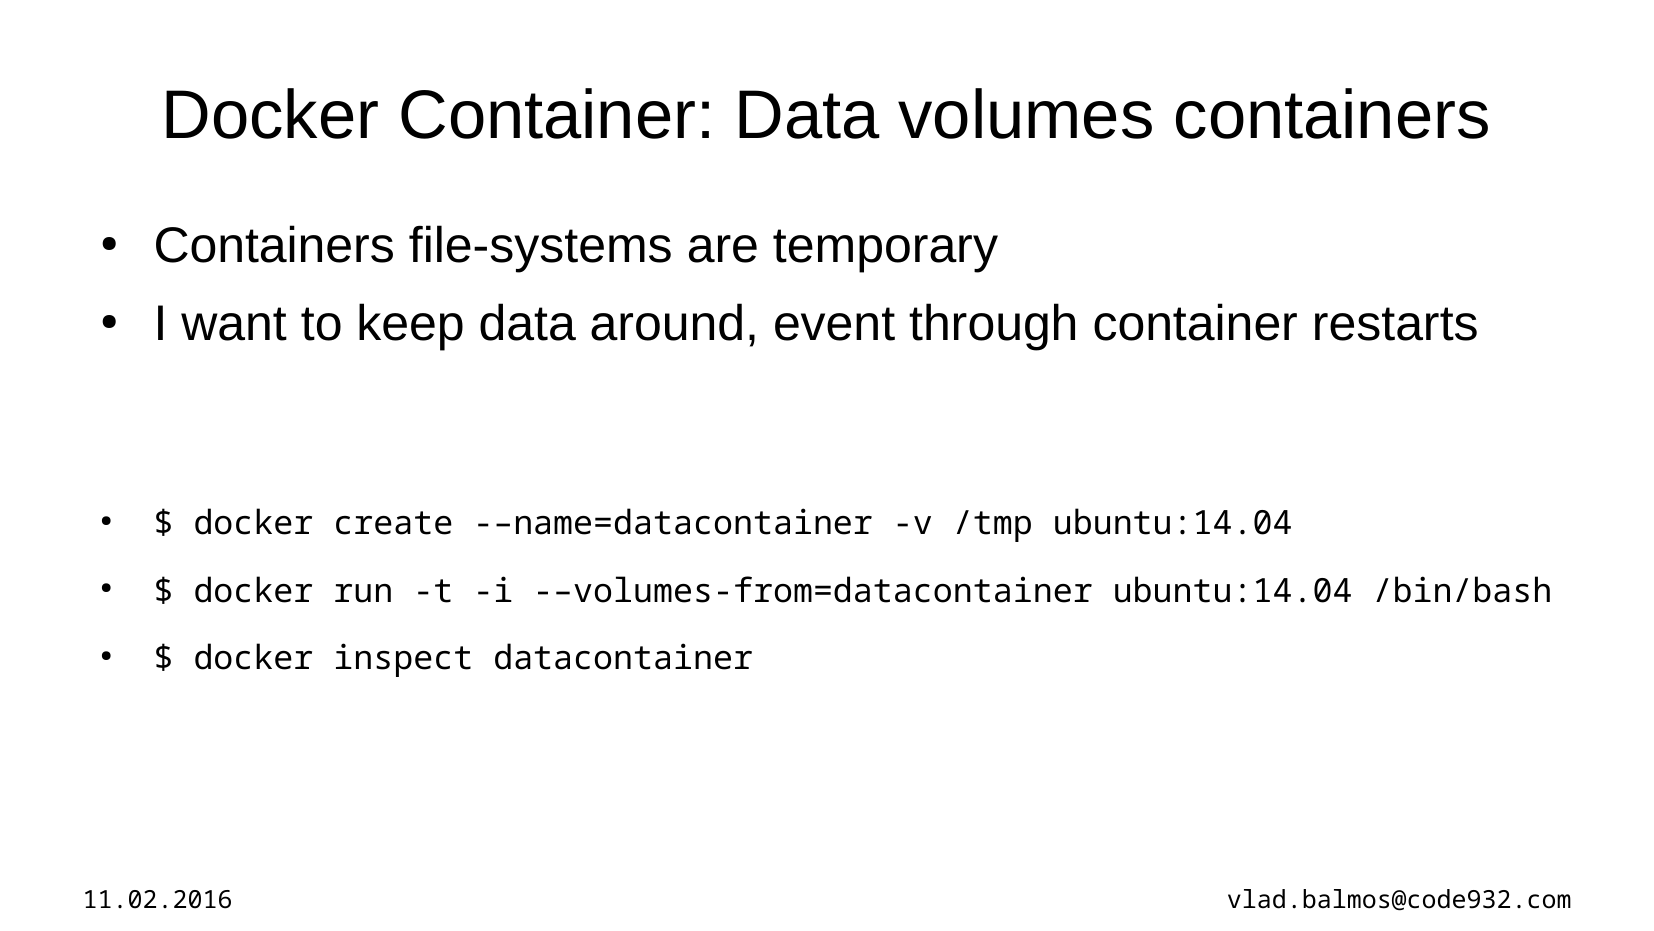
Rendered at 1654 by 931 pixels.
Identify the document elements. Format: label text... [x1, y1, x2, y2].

list $ docker create -–name=datacontainer -v /tmp ubuntu:14.04 $ docker run -t -i -–volumes-from=datacontainer ubuntu:14.04 /bin/bash $ docker inspect datacontainer [82, 499, 1571, 757]
list Containers file-systems are temporary I want to keep data around, event through container restarts [82, 217, 1571, 475]
title Docker Container: Data volumes containers [82, 37, 1571, 193]
